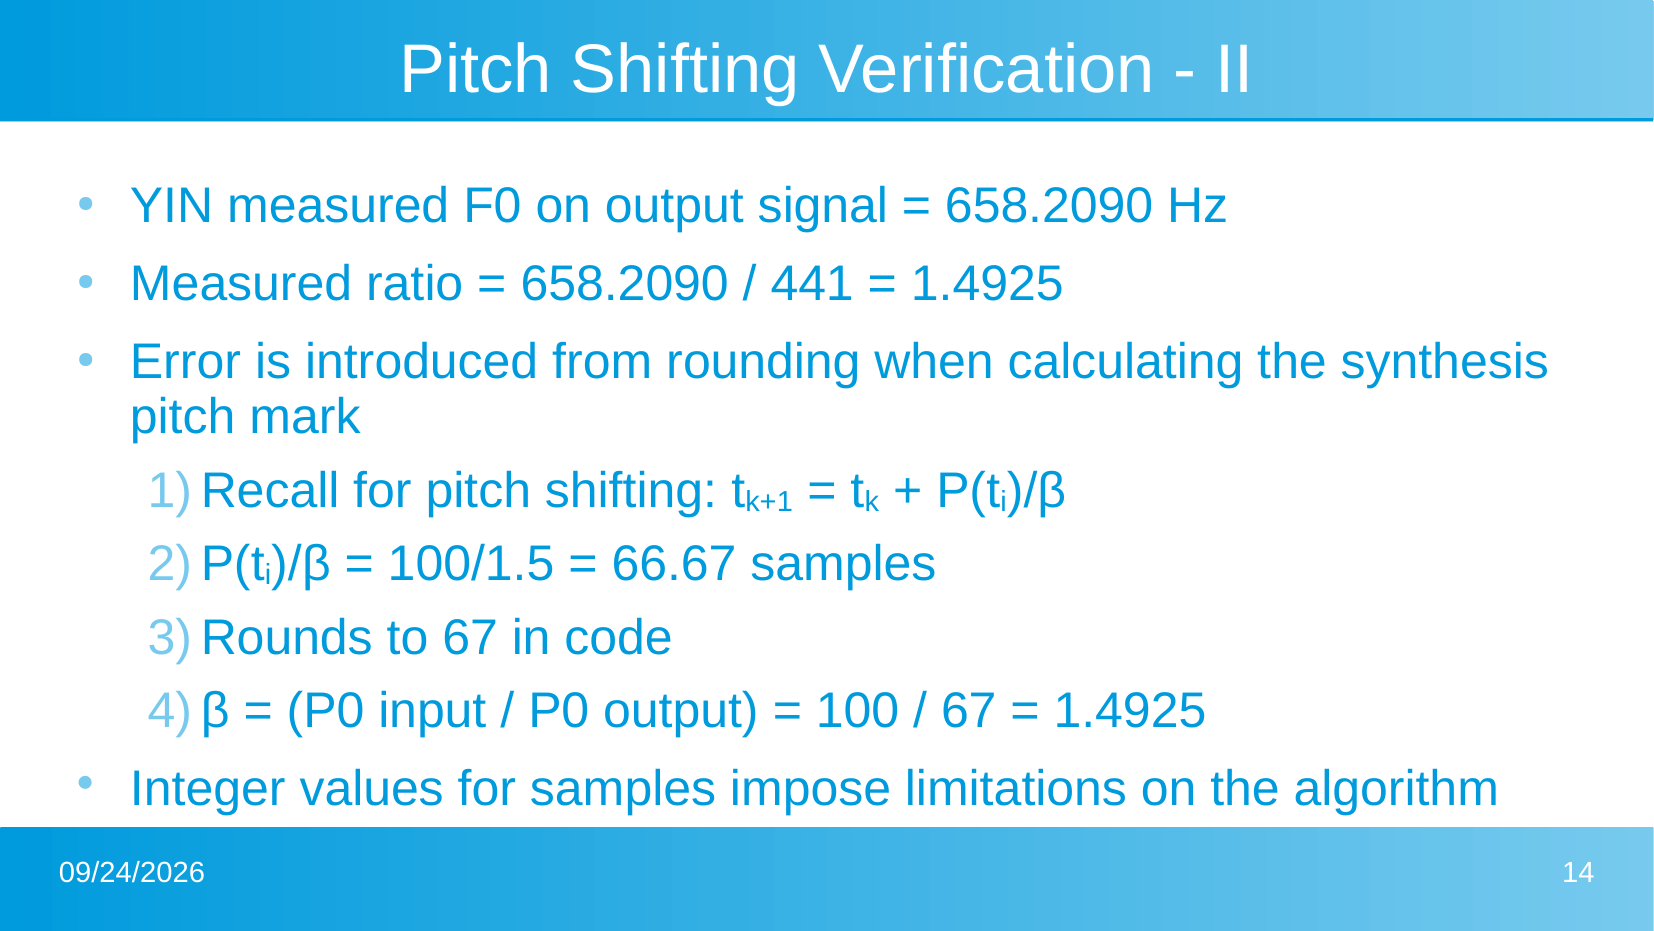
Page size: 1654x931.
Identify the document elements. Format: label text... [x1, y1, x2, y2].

title Pitch Shifting Verification - II [59, 29, 1595, 108]
list YIN measured F0 on output signal = 658.2090 Hz Measured ratio = 658.2090 / 441 = 1.4925 Error is introduced from rounding when calculating the synthesis pitch mark Recall for pitch shifting: tk+1 = tk + P(ti)/β P(ti)/β = 100/1.5 = 66.67 samples Rounds to 67 in code β = (P0 input / P0 output) = 100 / 67 = 1.4925 Integer values for samples impose limitations on the algorithm [59, 177, 1595, 768]
